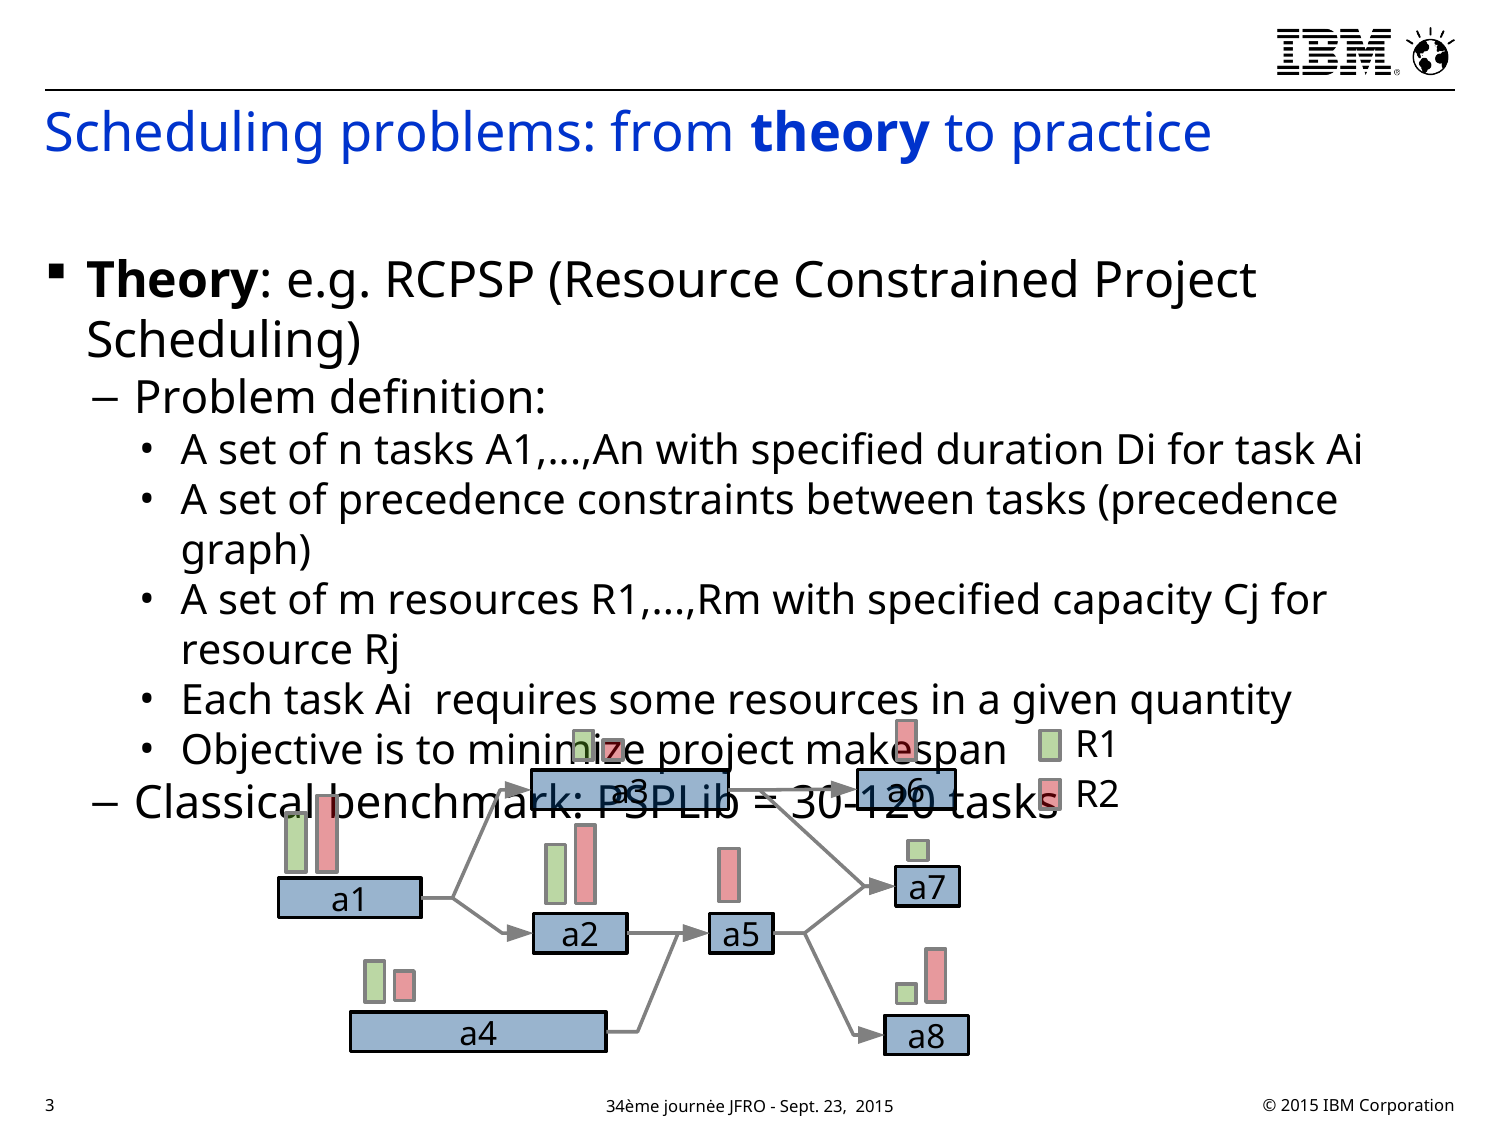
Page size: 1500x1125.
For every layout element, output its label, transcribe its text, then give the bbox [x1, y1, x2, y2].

text_box [908, 840, 928, 861]
text_box a2 [533, 913, 627, 953]
text_box a4 [350, 1012, 607, 1052]
text_box a1 [278, 878, 422, 918]
text_box [364, 961, 385, 1002]
text_box [603, 740, 623, 760]
text_box [573, 730, 594, 760]
text_box [1040, 730, 1060, 760]
text_box [575, 824, 596, 904]
text_box R2 [1060, 763, 1132, 823]
text_box a6 [857, 769, 956, 810]
text_box a7 [895, 866, 960, 906]
text_box [1040, 779, 1060, 810]
text_box R1 [1060, 712, 1130, 763]
text_box [896, 983, 917, 1004]
text_box a5 [709, 913, 774, 953]
list Theory: e.g. RCPSP (Resource Constrained Project Scheduling) Problem definition: A set of n tasks A1,...,An with specified duration Di for task Ai A set of precedence constraints between tasks (precedence graph) A set of m resources R1,...,Rm with specified capacity Cj for resource Rj Each task Ai requires some resources in a given quantity Objective is to minimize project makespan Classical benchmark: PSPLib = 30-120 tasks [29, 239, 1455, 686]
text_box [394, 970, 415, 1001]
text_box [286, 812, 306, 873]
text_box [317, 795, 337, 873]
text_box [719, 848, 739, 902]
text_box [925, 948, 946, 1002]
text_box [896, 720, 917, 760]
text_box a8 [884, 1015, 969, 1055]
title Scheduling problems: from theory to practice [29, 97, 1455, 203]
text_box [545, 844, 566, 904]
text_box a3 [531, 770, 729, 810]
picture [1260, 10, 1468, 90]
